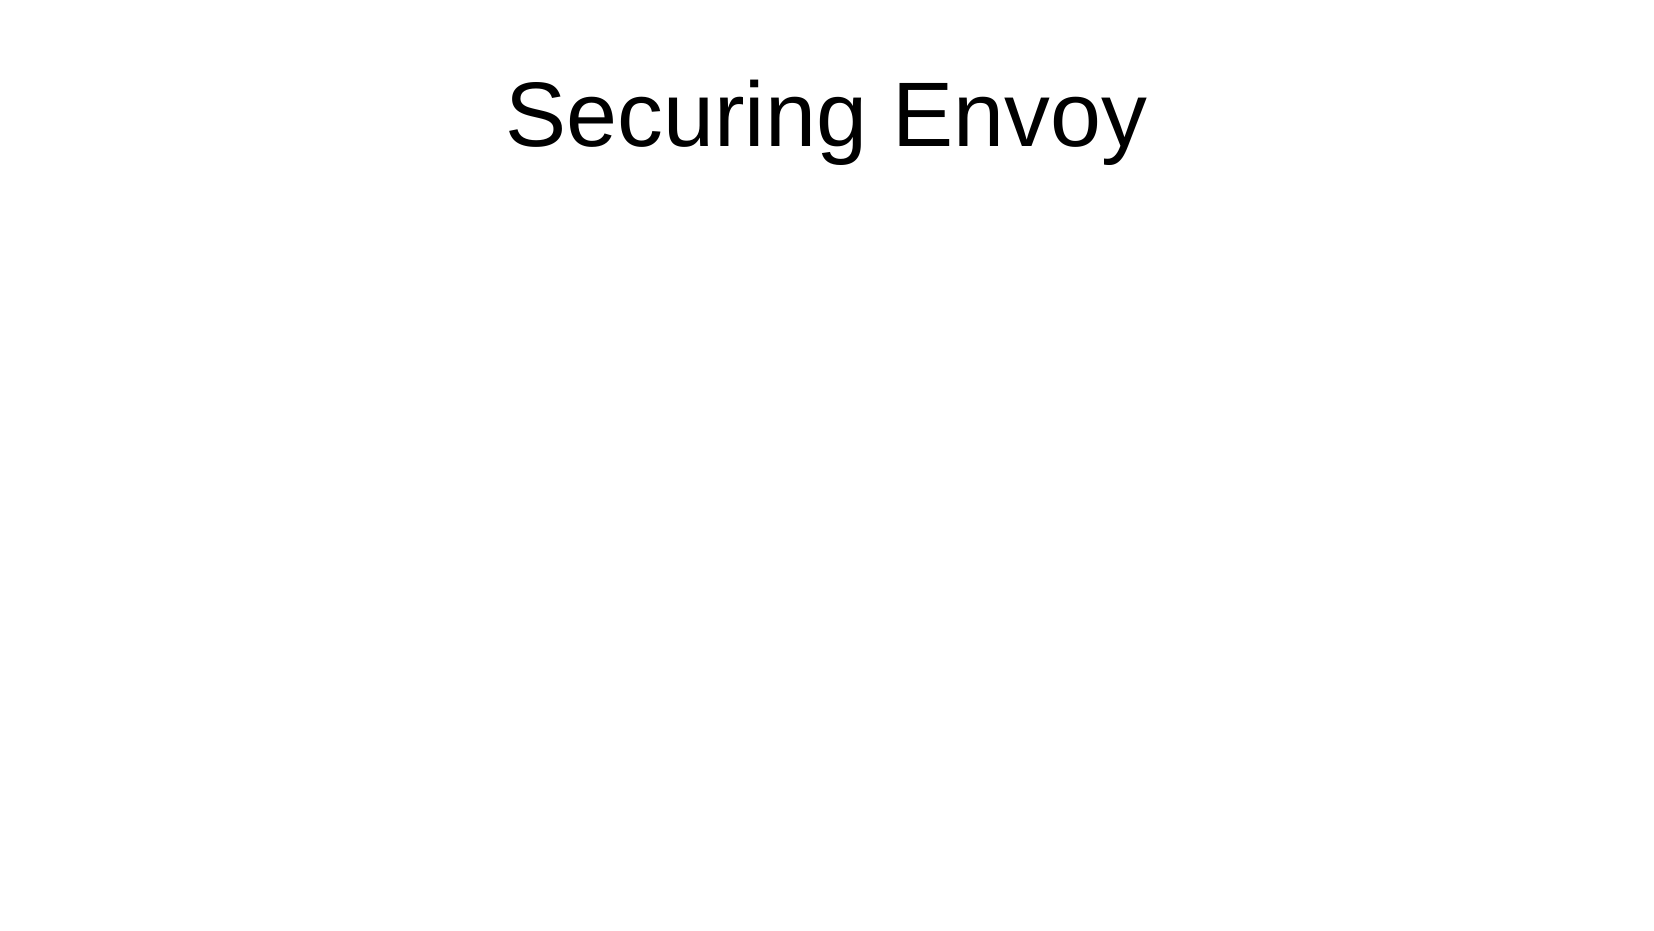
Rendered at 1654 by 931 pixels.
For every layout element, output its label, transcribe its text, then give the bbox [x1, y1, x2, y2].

title Securing Envoy [82, 37, 1571, 193]
